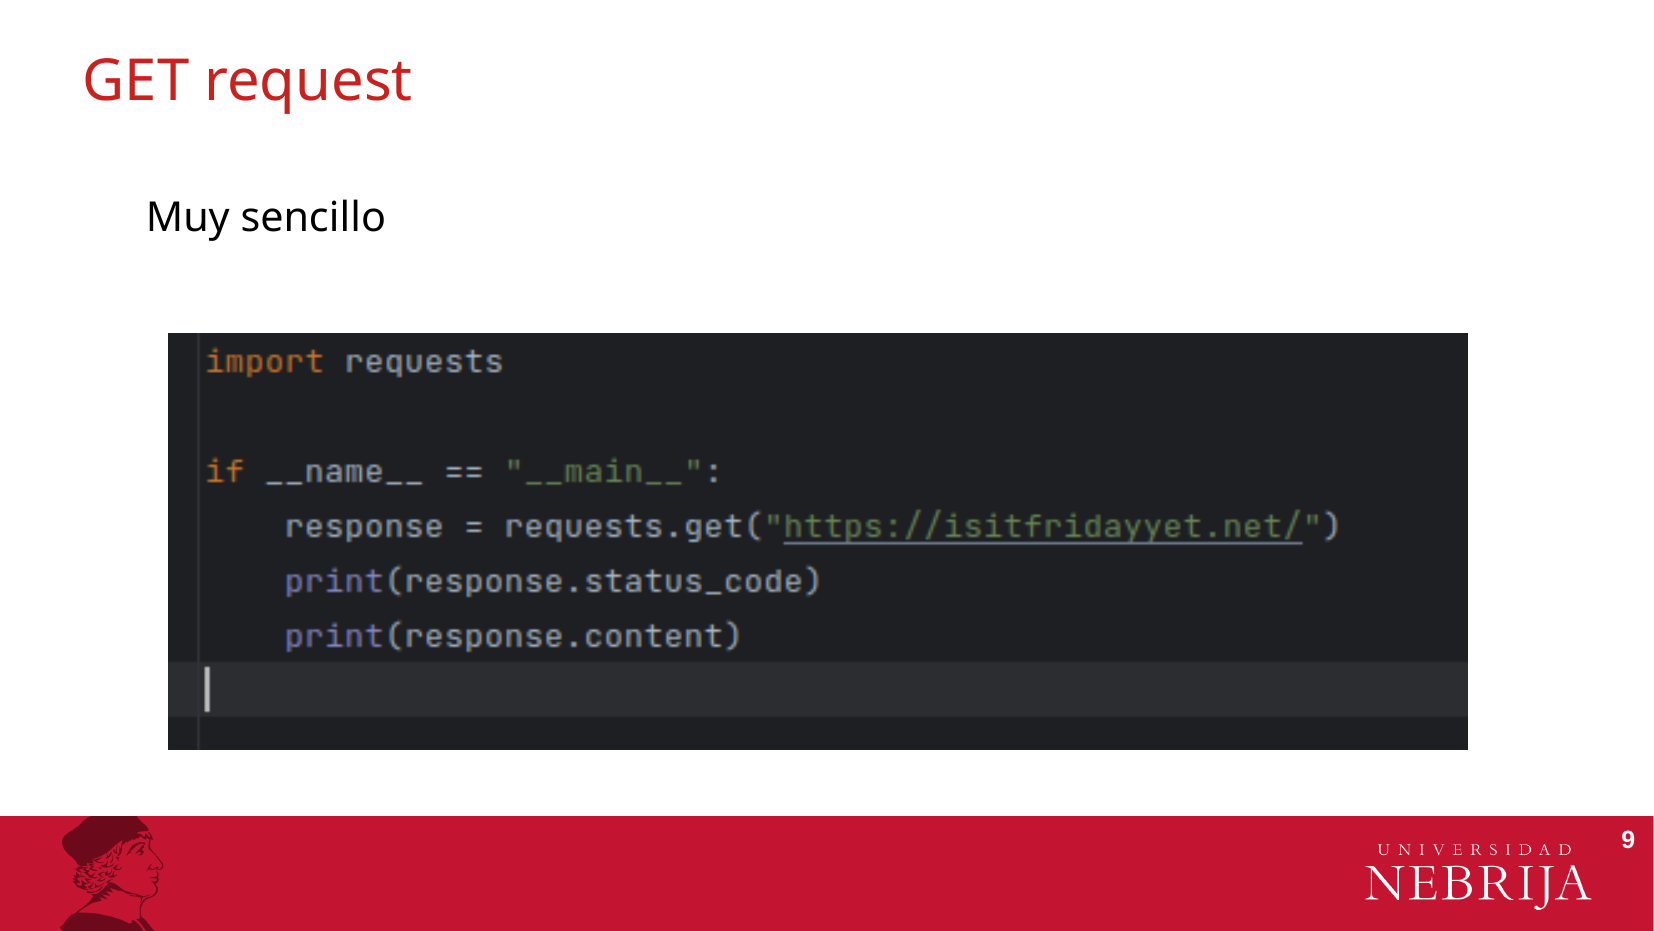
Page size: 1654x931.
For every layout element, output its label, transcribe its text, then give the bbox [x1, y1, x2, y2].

picture [0, 816, 1654, 931]
picture [168, 333, 1468, 751]
title GET request [82, 0, 1571, 156]
list Muy sencillo [75, 187, 1576, 826]
